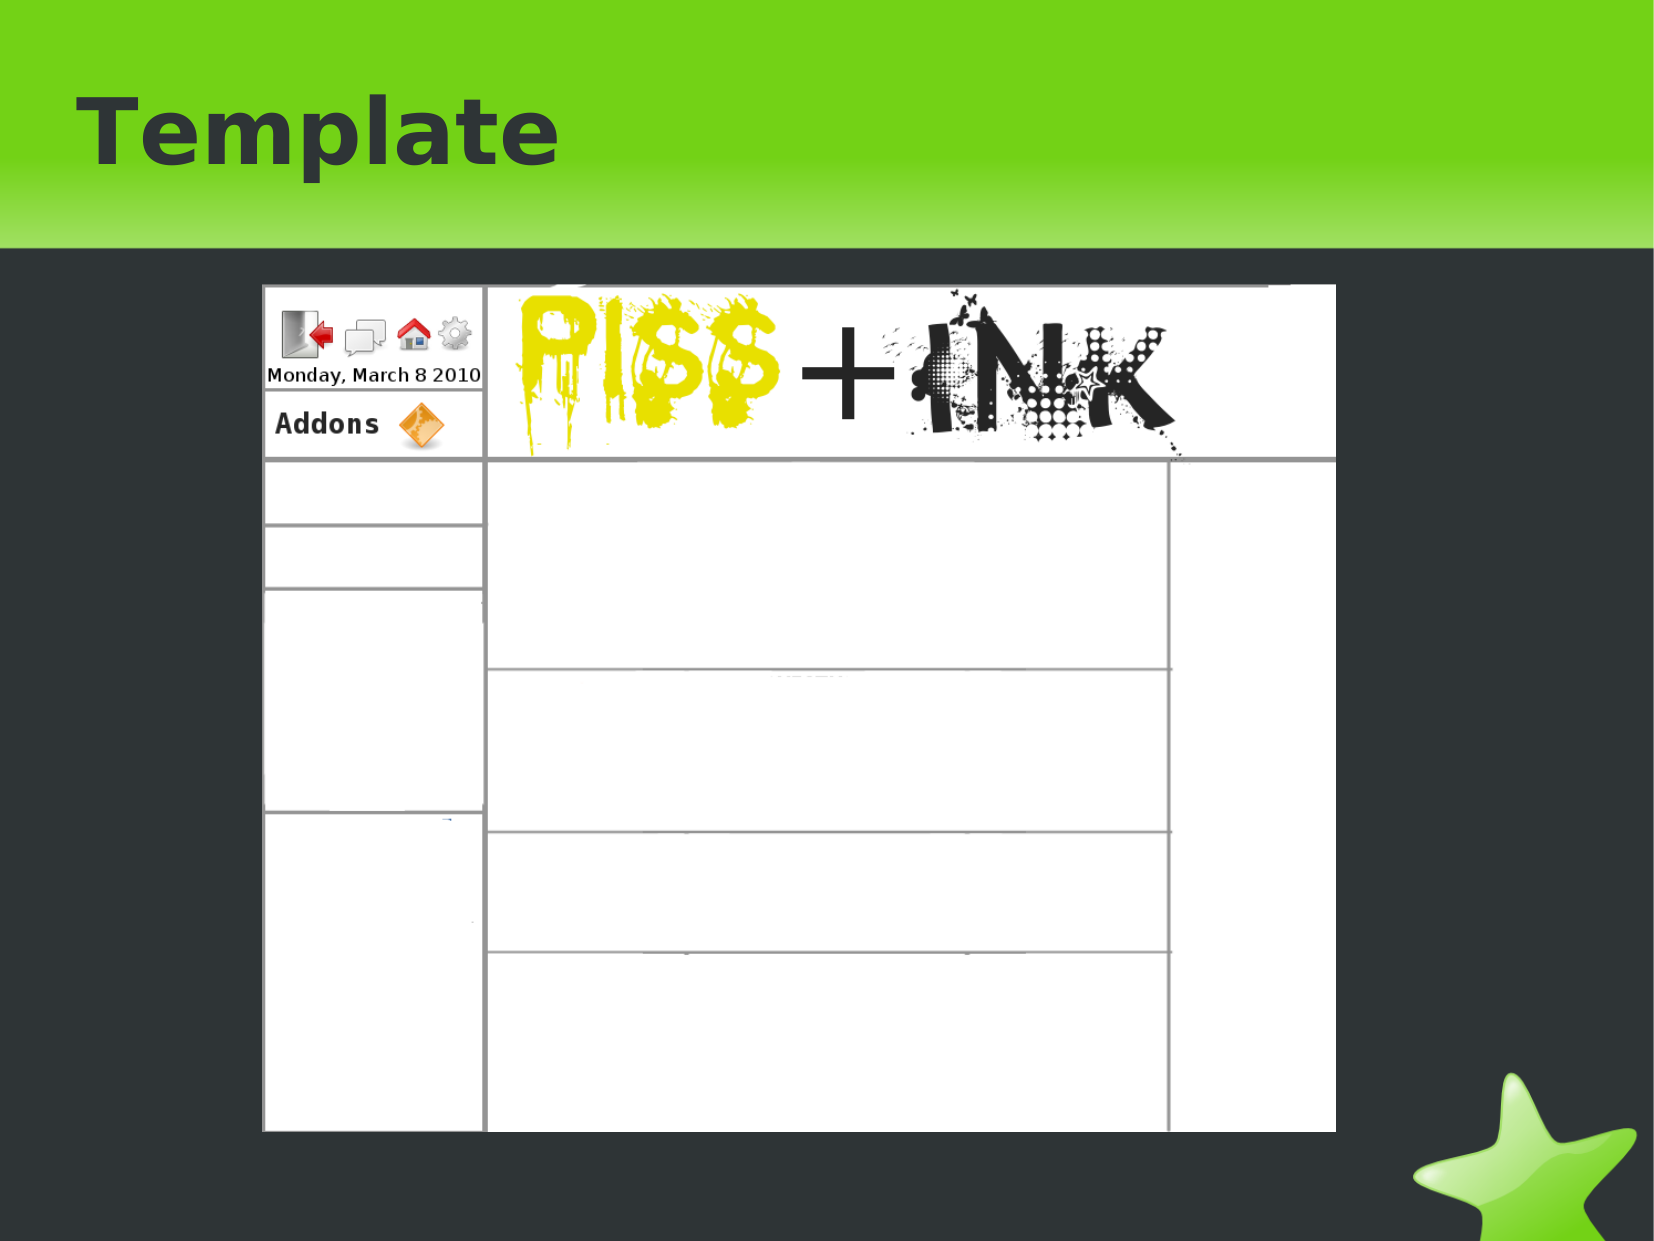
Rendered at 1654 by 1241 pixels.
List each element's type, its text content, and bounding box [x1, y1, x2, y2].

picture [0, 0, 1654, 1241]
title Template [76, 29, 1565, 237]
